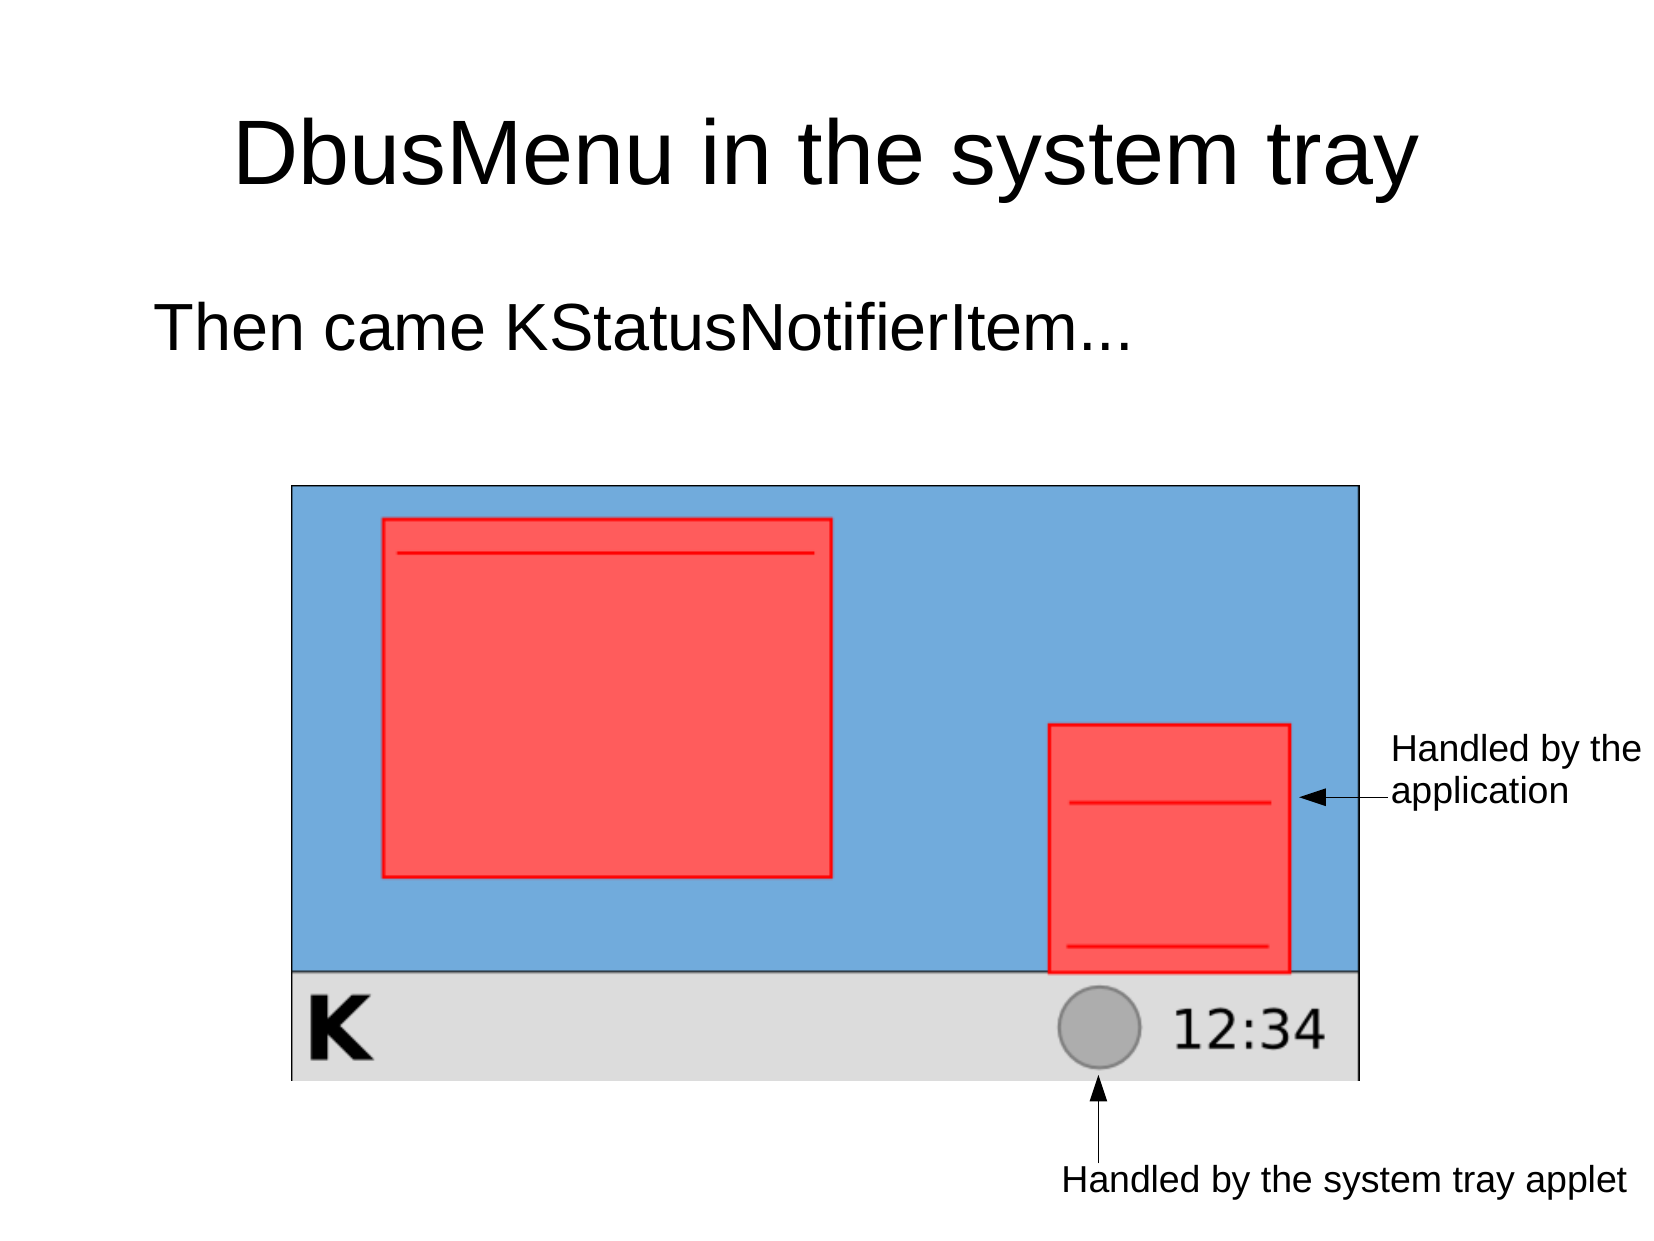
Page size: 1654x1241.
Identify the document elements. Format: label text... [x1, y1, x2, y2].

text_box Handled by the application [1375, 720, 1654, 839]
text_box Handled by the system tray applet [1046, 1151, 1641, 1209]
picture [291, 485, 1360, 1081]
title DbusMenu in the system tray [82, 49, 1571, 257]
list Then came KStatusNotifierItem... [82, 290, 1571, 681]
